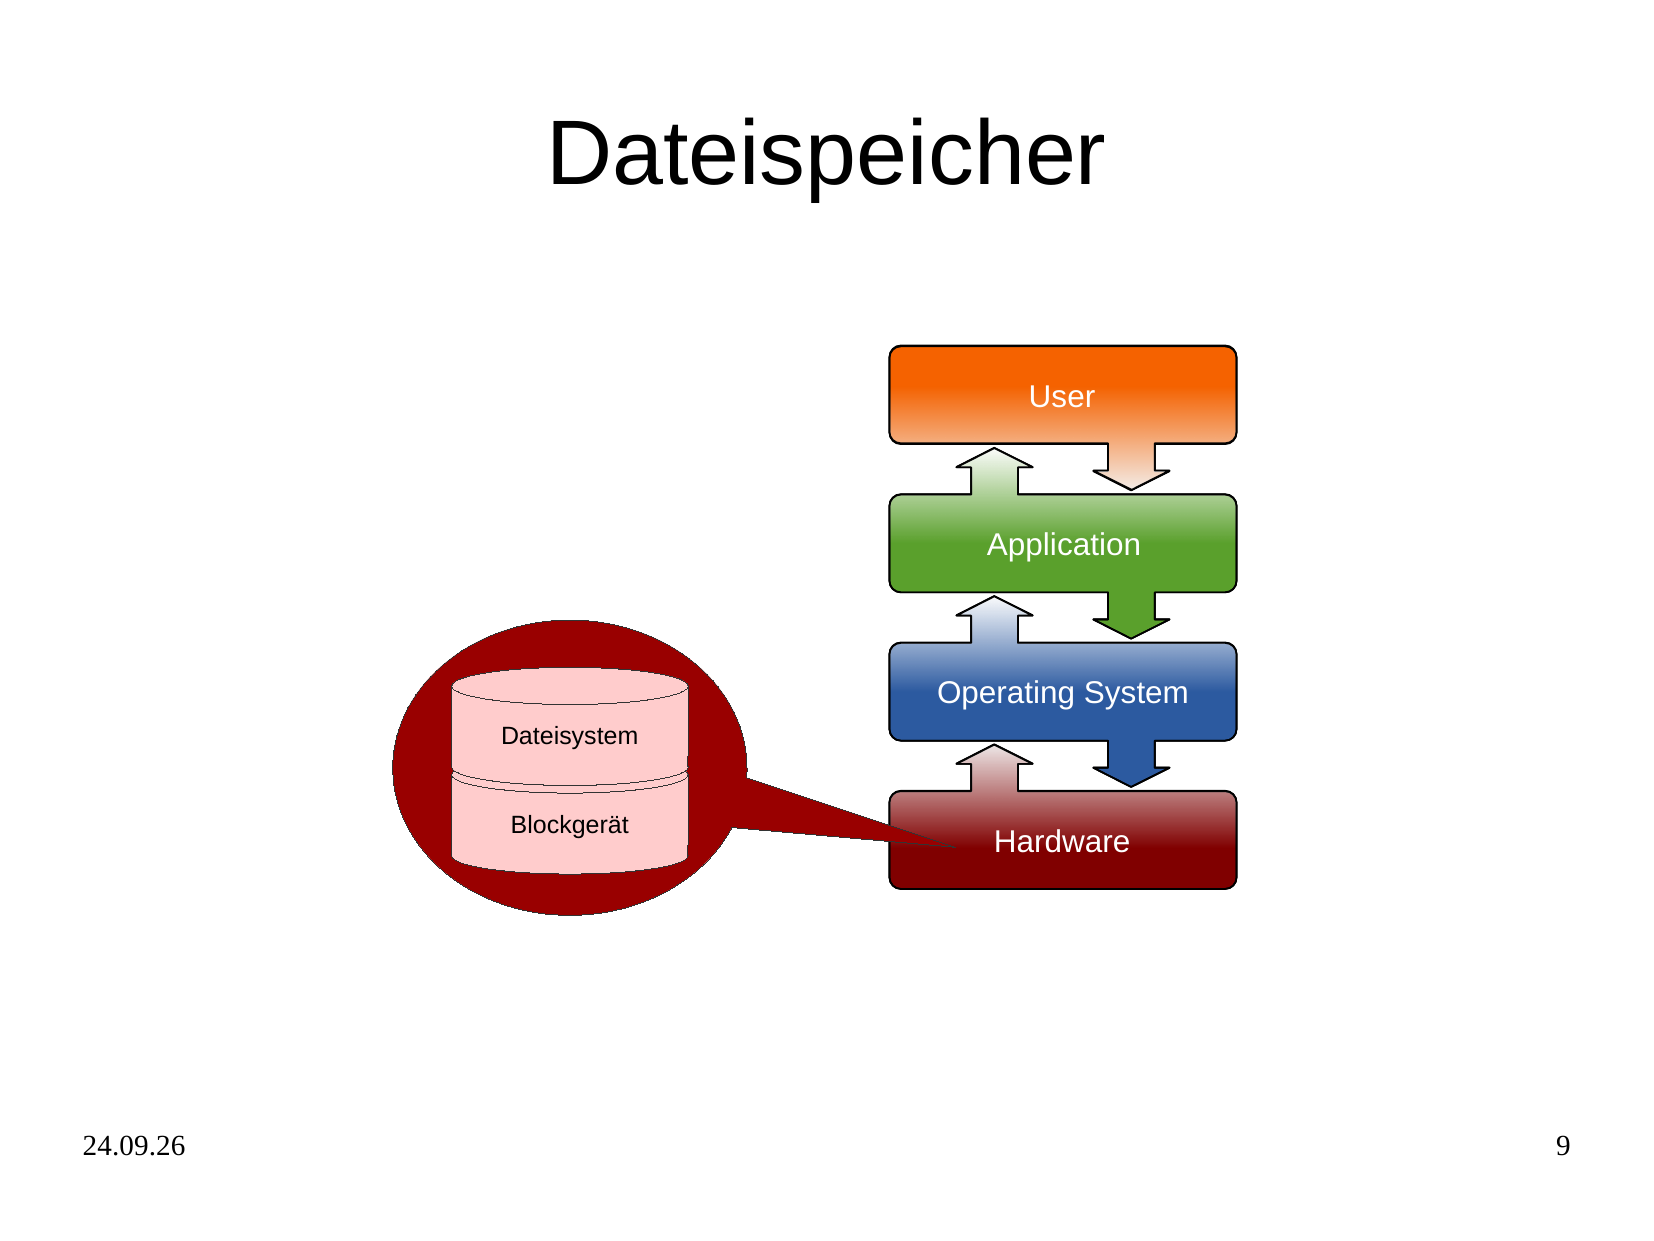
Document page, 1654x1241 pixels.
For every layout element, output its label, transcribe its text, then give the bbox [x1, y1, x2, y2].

text_box Dateisystem [451, 667, 689, 786]
text_box Blockgerät [451, 771, 689, 875]
title Dateispeicher [82, 49, 1571, 257]
text_box [392, 620, 956, 916]
picture [865, 324, 1261, 910]
